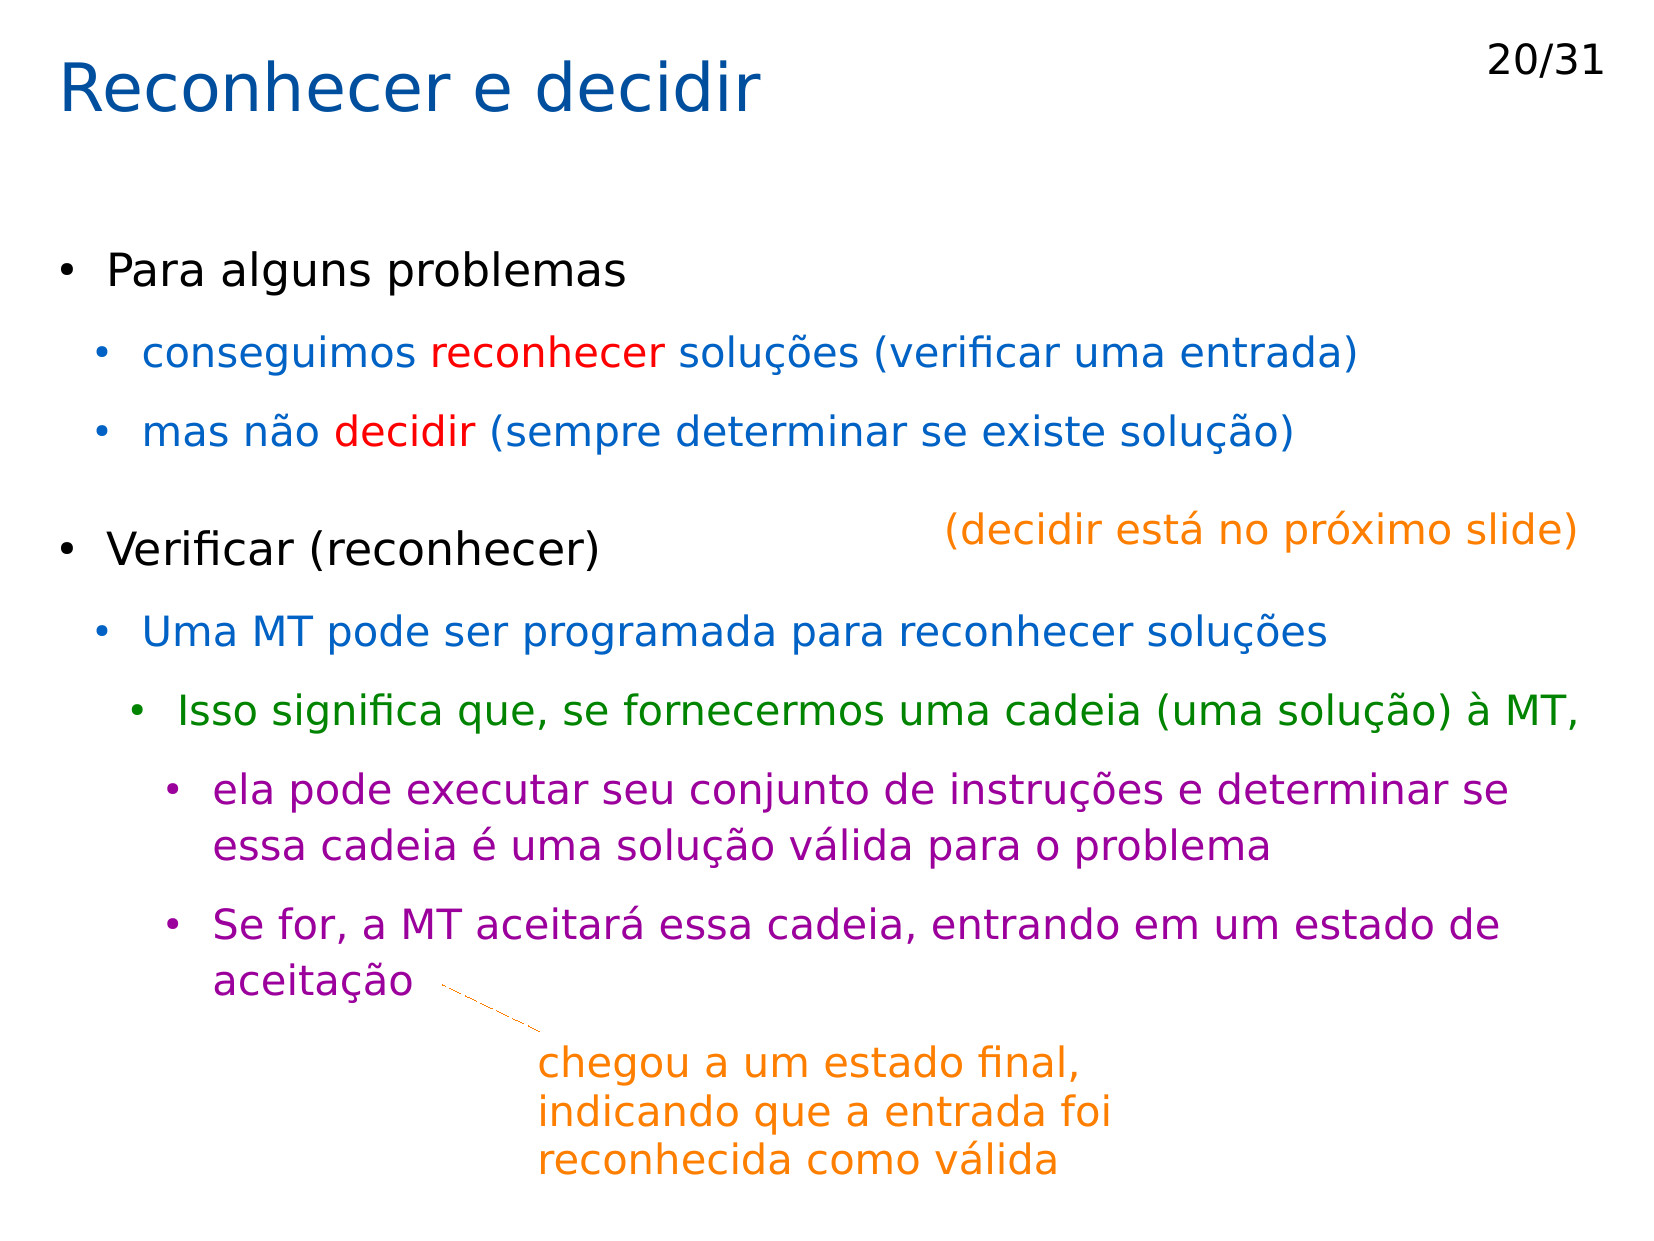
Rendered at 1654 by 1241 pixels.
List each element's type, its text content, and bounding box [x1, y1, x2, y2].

text_box (decidir está no próximo slide) [929, 498, 1595, 562]
title Reconhecer e decidir [59, 29, 1625, 148]
text_box chegou a um estado final, indicando que a entrada foi reconhecida como válida [522, 1031, 1183, 1241]
list Para alguns problemas conseguimos reconhecer soluções (verificar uma entrada) mas não decidir (sempre determinar se existe solução) Verificar (reconhecer) Uma MT pode ser programada para reconhecer soluções Isso significa que, se fornecermos uma cadeia (uma solução) à MT, ela pode executar seu conjunto de instruções e determinar se essa cadeia é uma solução válida para o problema Se for, a MT aceitará essa cadeia, entrando em um estado de aceitação [59, 236, 1595, 1211]
